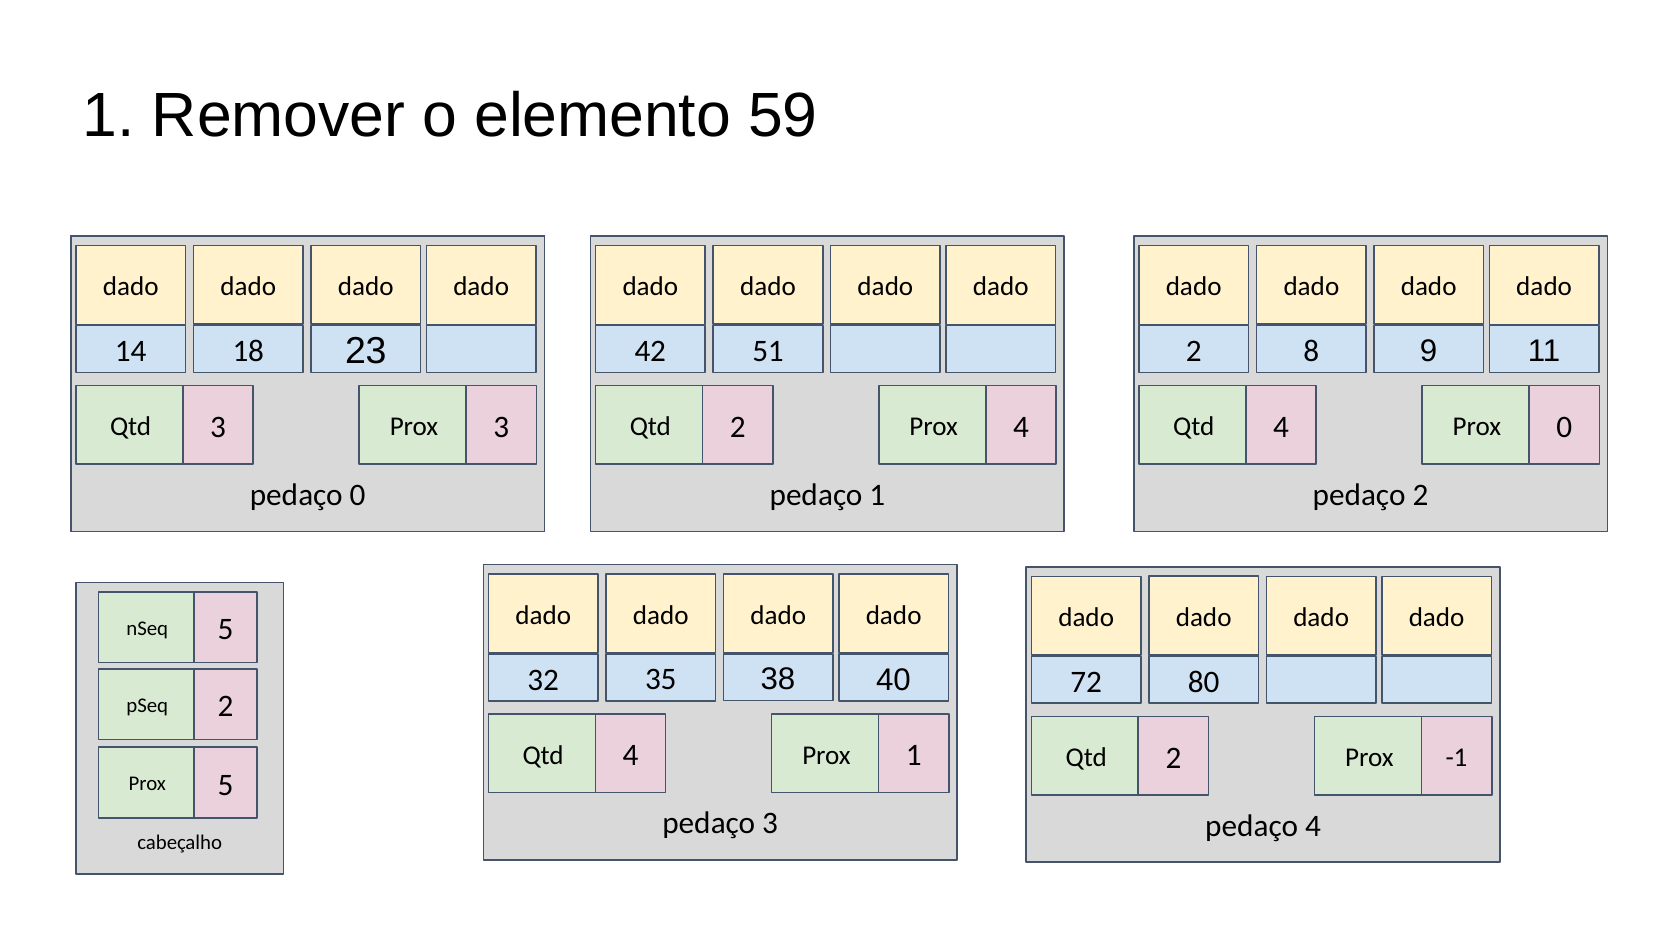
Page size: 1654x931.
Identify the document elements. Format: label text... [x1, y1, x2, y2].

text_box 80 [1148, 656, 1259, 704]
text_box Qtd [1138, 385, 1245, 465]
text_box pedaço 3 [483, 564, 957, 860]
text_box dado [605, 573, 716, 653]
text_box Qtd [488, 713, 595, 793]
text_box [830, 325, 941, 373]
text_box 2 [1138, 325, 1249, 373]
text_box 1 [878, 713, 949, 793]
text_box 4 [985, 385, 1057, 465]
text_box 14 [75, 325, 186, 373]
text_box dado [946, 245, 1056, 325]
text_box cabeçalho [76, 582, 284, 875]
text_box 9 [1373, 325, 1484, 373]
text_box 5 [193, 591, 257, 663]
text_box pedaço 1 [590, 236, 1065, 532]
text_box 72 [1031, 656, 1141, 704]
text_box 42 [595, 325, 706, 373]
text_box pedaço 0 [70, 236, 545, 532]
text_box dado [1266, 576, 1376, 655]
text_box Qtd [75, 385, 182, 465]
text_box dado [838, 574, 949, 653]
text_box 0 [1529, 385, 1600, 465]
text_box Prox [878, 385, 985, 465]
text_box 51 [713, 325, 823, 373]
text_box 5 [193, 747, 257, 818]
text_box dado [1031, 576, 1141, 656]
text_box dado [1256, 245, 1367, 325]
text_box dado [595, 245, 706, 325]
text_box 4 [1245, 385, 1317, 465]
text_box 2 [702, 385, 773, 465]
text_box dado [488, 574, 598, 653]
text_box 4 [595, 713, 666, 793]
text_box 38 [723, 653, 833, 701]
text_box 2 [1138, 716, 1209, 795]
text_box [1266, 656, 1376, 704]
text_box dado [1148, 576, 1259, 655]
text_box dado [1373, 245, 1484, 325]
text_box dado [713, 245, 823, 325]
text_box 8 [1256, 325, 1367, 373]
text_box 35 [605, 653, 716, 701]
text_box Prox [98, 747, 193, 818]
text_box [1381, 656, 1492, 704]
text_box dado [723, 574, 833, 653]
text_box [946, 325, 1056, 373]
text_box dado [1138, 245, 1249, 325]
text_box nSeq [98, 591, 193, 663]
text_box Qtd [595, 385, 702, 465]
text_box dado [1381, 576, 1492, 656]
text_box [426, 325, 536, 373]
text_box -1 [1421, 716, 1492, 795]
text_box 3 [466, 385, 537, 465]
text_box dado [310, 245, 421, 325]
text_box 40 [838, 654, 949, 701]
text_box dado [1489, 245, 1599, 325]
text_box Prox [1422, 385, 1529, 465]
text_box 11 [1489, 325, 1599, 373]
text_box 18 [193, 325, 304, 373]
text_box Qtd [1031, 716, 1138, 795]
text_box dado [75, 245, 186, 325]
text_box dado [830, 245, 941, 325]
text_box Prox [359, 385, 466, 465]
title 1. Remover o elemento 59 [82, 37, 1571, 193]
text_box pedaço 2 [1133, 236, 1608, 532]
text_box Prox [771, 713, 878, 793]
text_box 32 [488, 654, 598, 701]
text_box pSeq [98, 668, 193, 740]
text_box 2 [193, 668, 257, 740]
text_box dado [193, 245, 304, 325]
text_box Prox [1314, 716, 1421, 795]
text_box dado [426, 245, 536, 325]
text_box pedaço 4 [1026, 566, 1500, 863]
text_box 23 [310, 325, 421, 373]
text_box 3 [182, 385, 254, 465]
